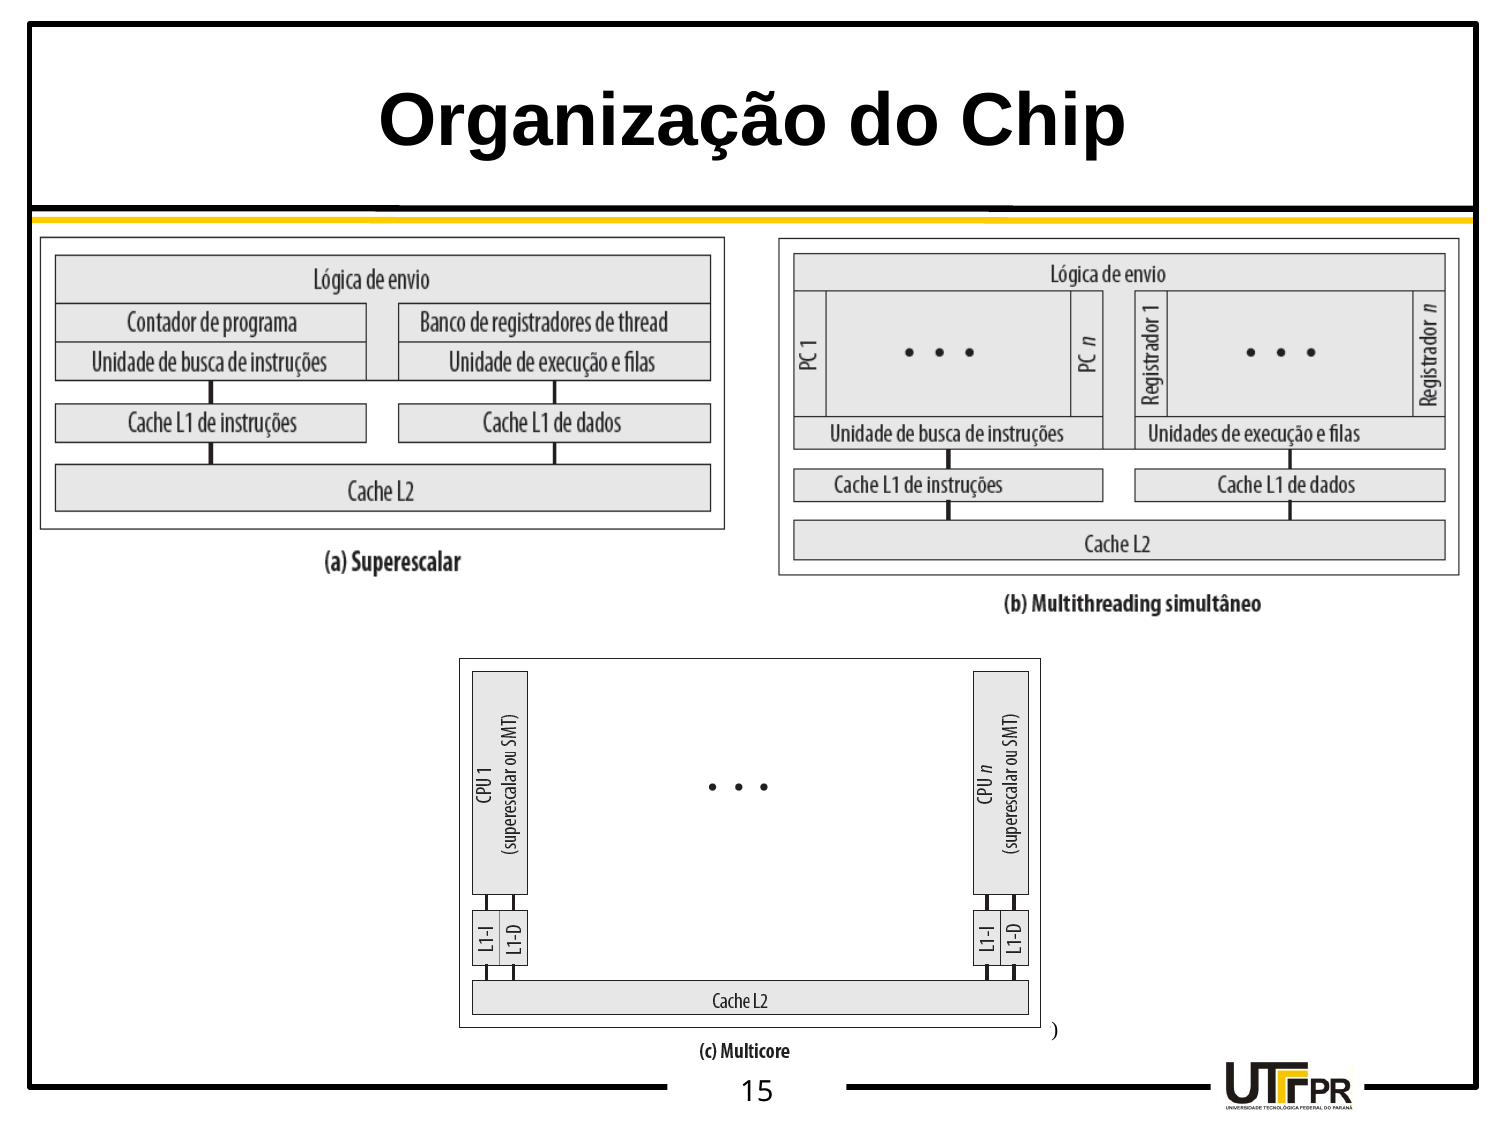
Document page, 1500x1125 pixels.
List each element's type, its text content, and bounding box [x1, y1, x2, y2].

picture [450, 649, 1050, 1063]
picture [33, 230, 732, 585]
picture [1225, 1062, 1353, 1110]
picture [767, 224, 1471, 621]
text_box (continua) [1050, 1007, 1074, 1049]
title Organização do Chip [29, 47, 1477, 196]
